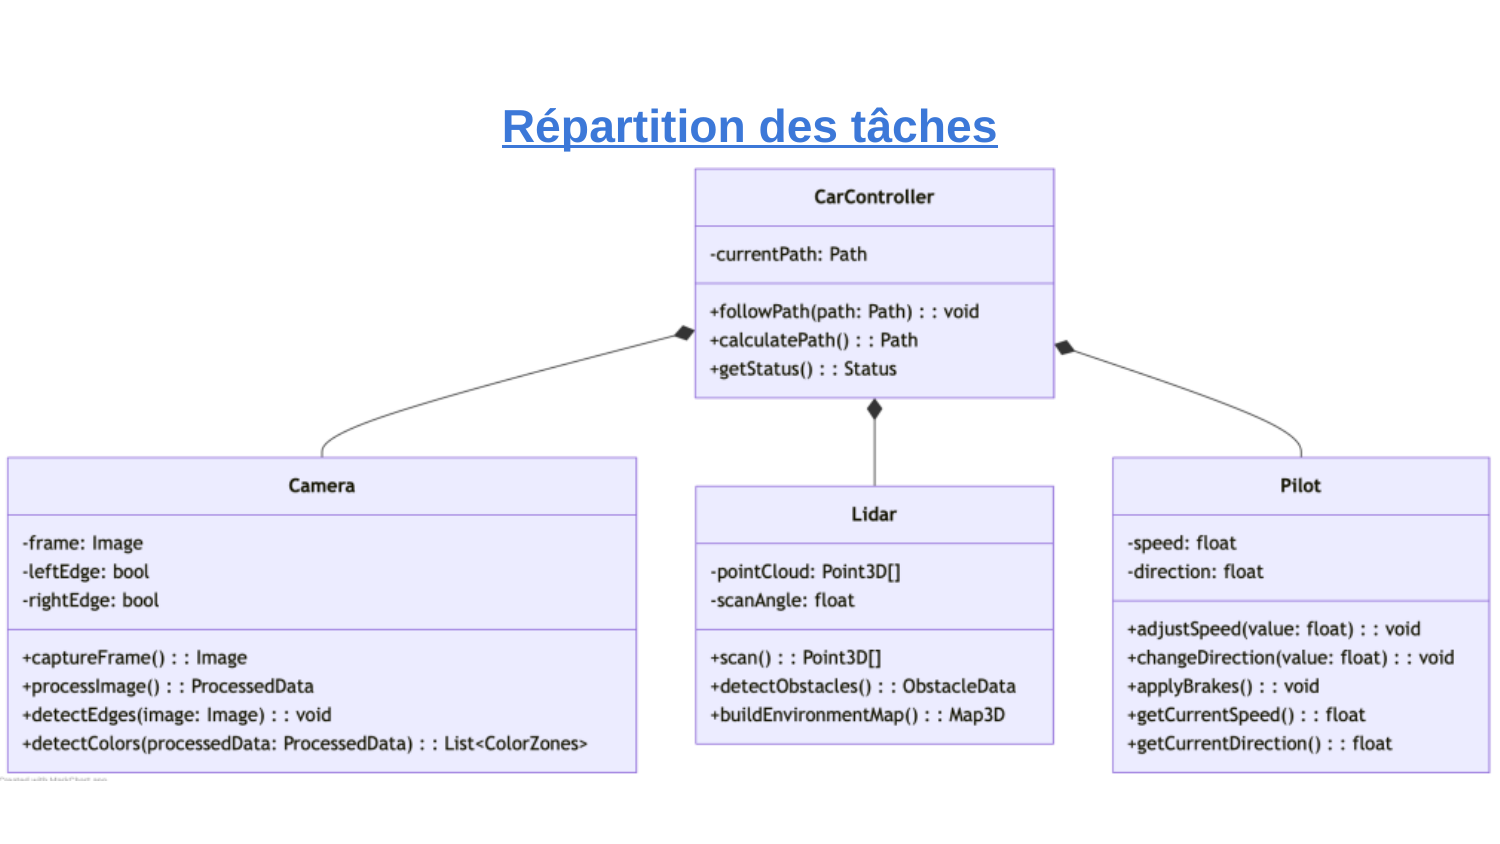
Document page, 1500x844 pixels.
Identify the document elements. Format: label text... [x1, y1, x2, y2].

picture [0, 166, 1500, 781]
title Répartition des tâches [51, 72, 1449, 166]
